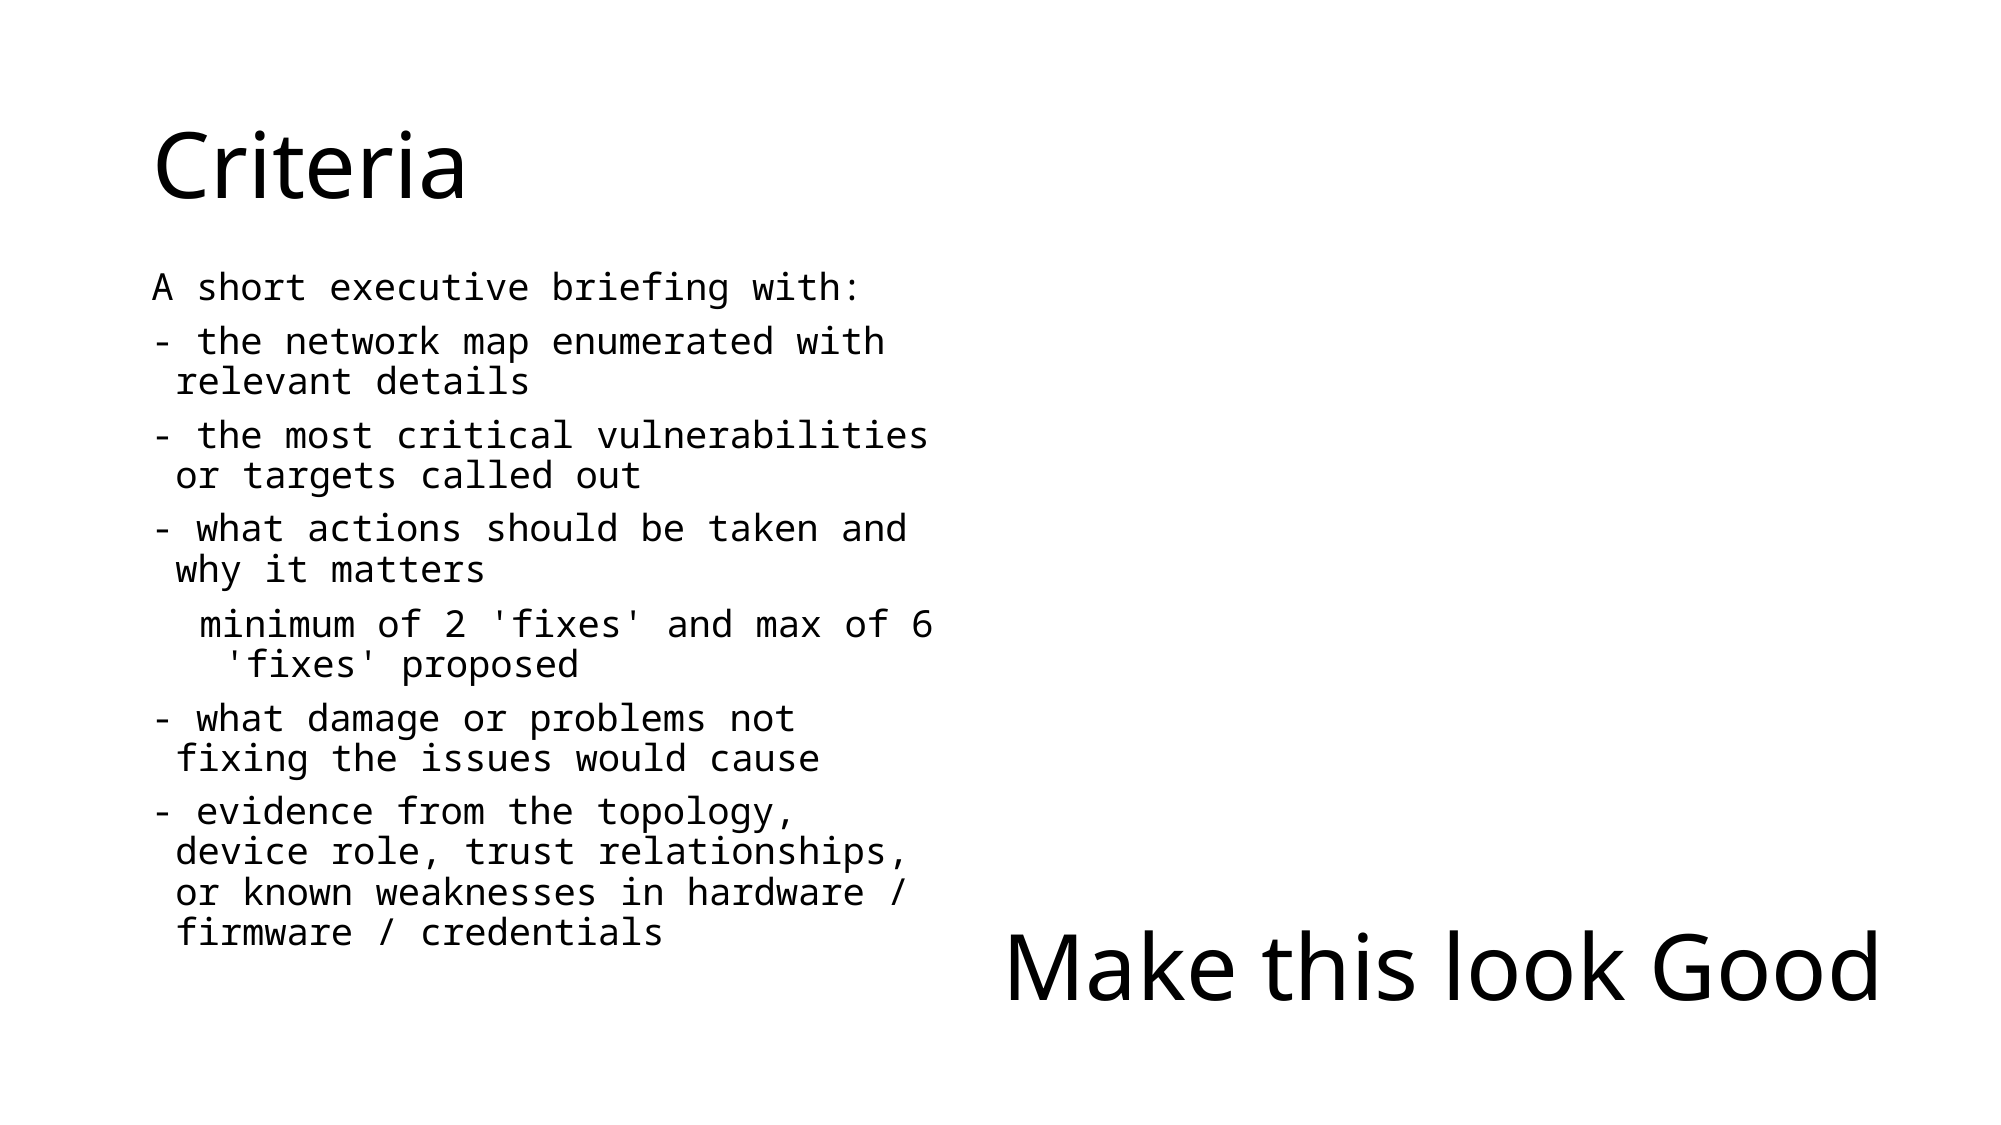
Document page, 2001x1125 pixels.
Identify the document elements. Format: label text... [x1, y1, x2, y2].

list A short executive briefing with: - the network map enumerated with relevant details - the most critical vulnerabilities or targets called out - what actions should be taken and why it matters minimum of 2 'fixes' and max of 6 'fixes' proposed - what damage or problems not fixing the issues would cause - evidence from the topology, device role, trust relationships, or known weaknesses in hardware / firmware / credentials [112, 261, 963, 976]
title Criteria [137, 59, 1863, 278]
text_box Make this look Good [987, 862, 2000, 1080]
